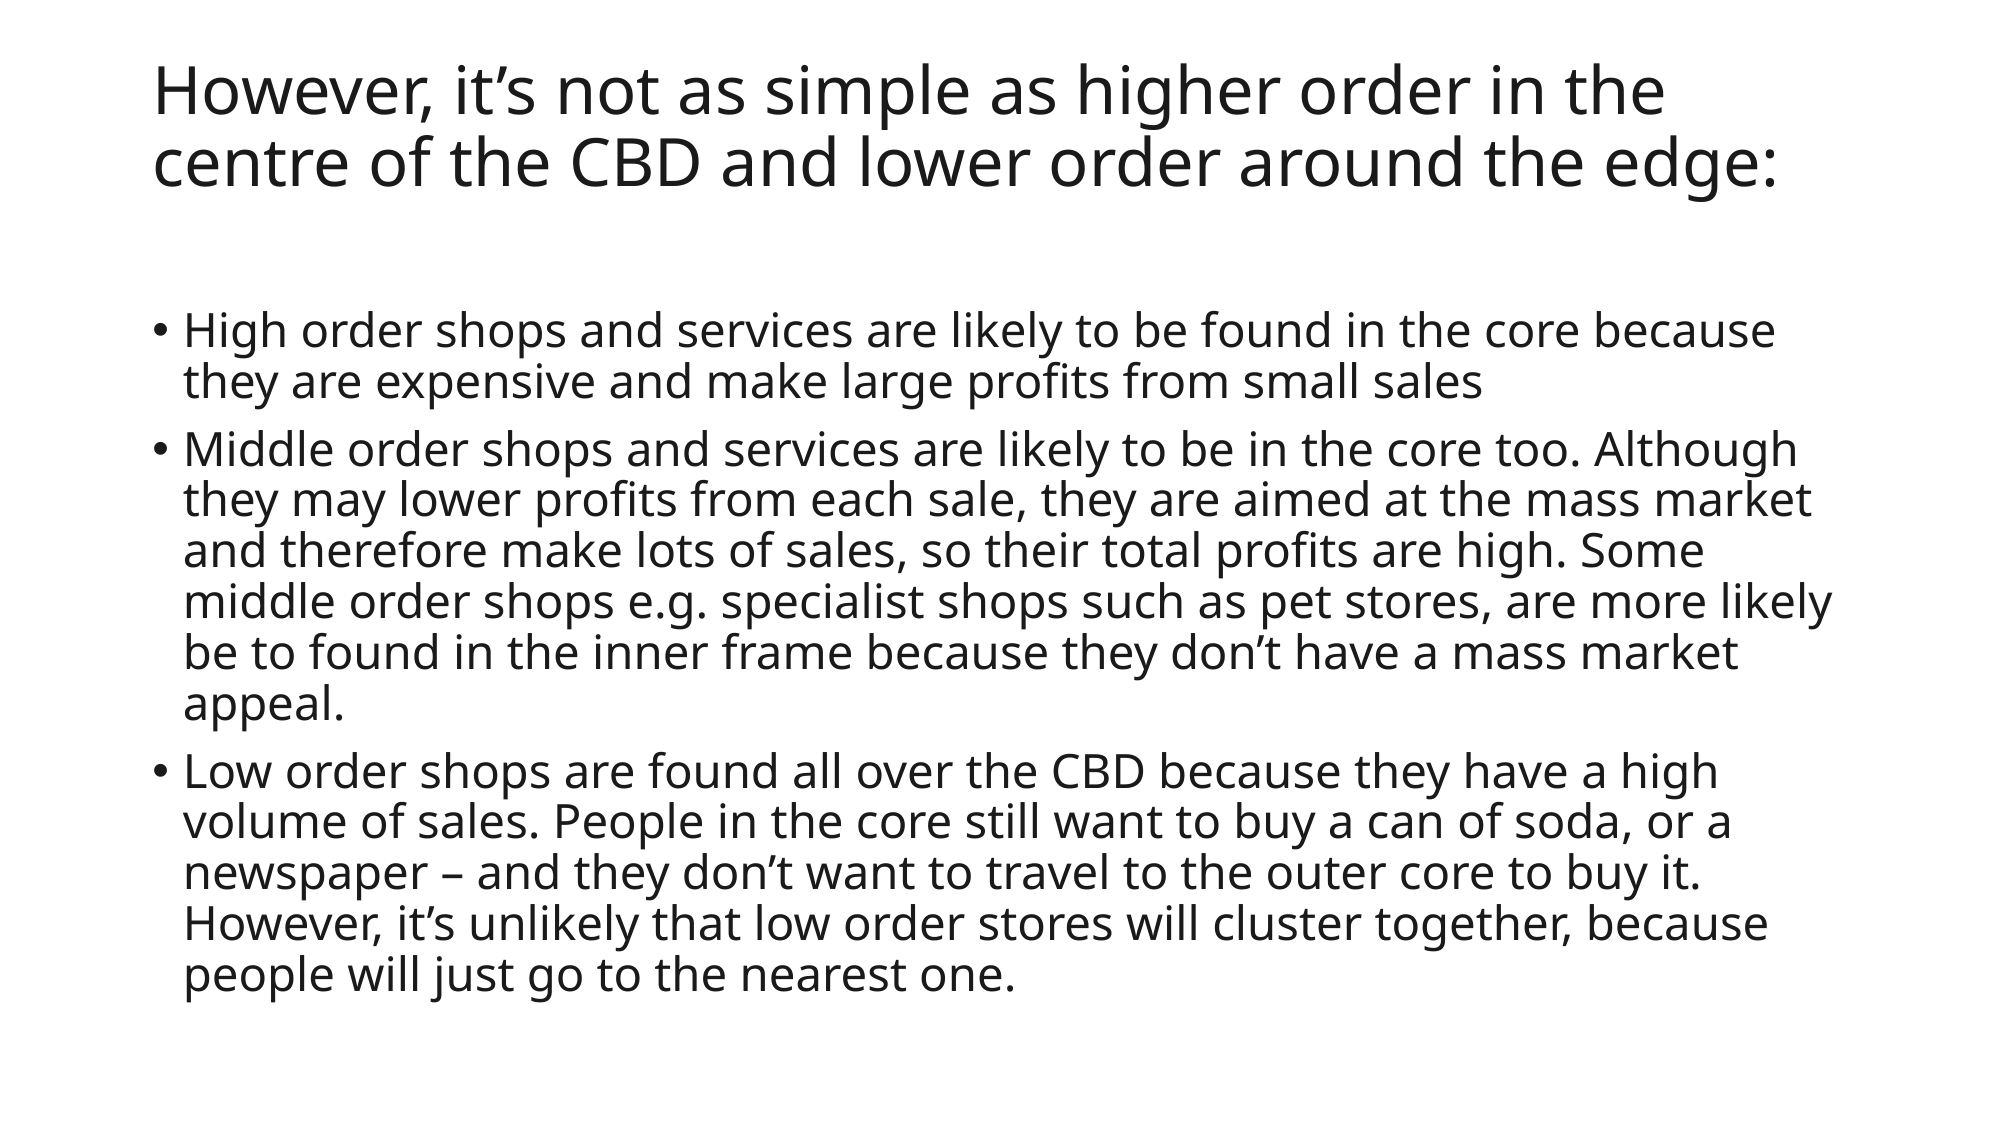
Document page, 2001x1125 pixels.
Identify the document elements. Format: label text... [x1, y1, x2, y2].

title However, it’s not as simple as higher order in the centre of the CBD and lower order around the edge: [137, 59, 1863, 278]
list High order shops and services are likely to be found in the core because they are expensive and make large profits from small sales Middle order shops and services are likely to be in the core too. Although they may lower profits from each sale, they are aimed at the mass market and therefore make lots of sales, so their total profits are high. Some middle order shops e.g. specialist shops such as pet stores, are more likely be to found in the inner frame because they don’t have a mass market appeal. Low order shops are found all over the CBD because they have a high volume of sales. People in the core still want to buy a can of soda, or a newspaper – and they don’t want to travel to the outer core to buy it. However, it’s unlikely that low order stores will cluster together, because people will just go to the nearest one. [137, 299, 1863, 1014]
